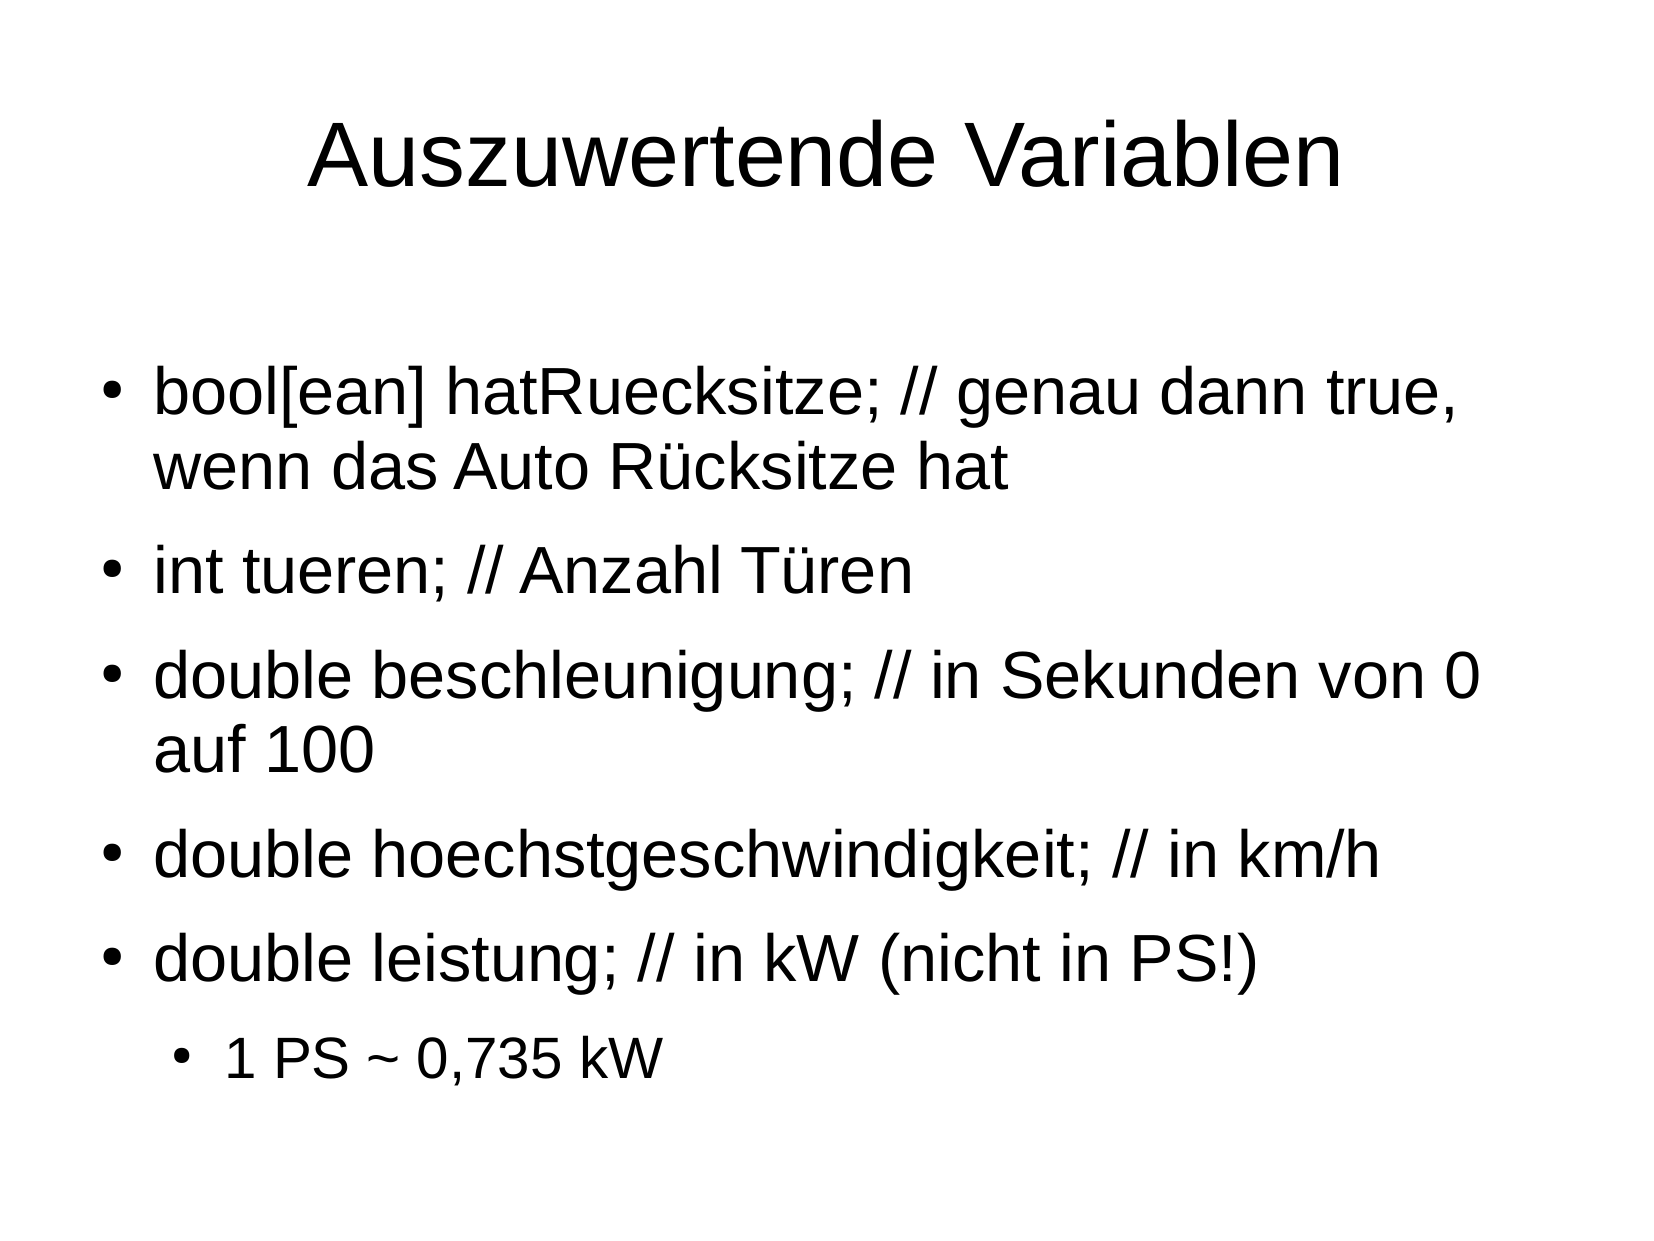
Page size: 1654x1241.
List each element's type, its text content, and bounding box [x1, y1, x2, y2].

list bool[ean] hatRuecksitze; // genau dann true, wenn das Auto Rücksitze hat int tueren; // Anzahl Türen double beschleunigung; // in Sekunden von 0 auf 100 double hoechstgeschwindigkeit; // in km/h double leistung; // in kW (nicht in PS!) 1 PS ~ 0,735 kW [82, 354, 1571, 1159]
title Auszuwertende Variablen [82, 103, 1571, 207]
